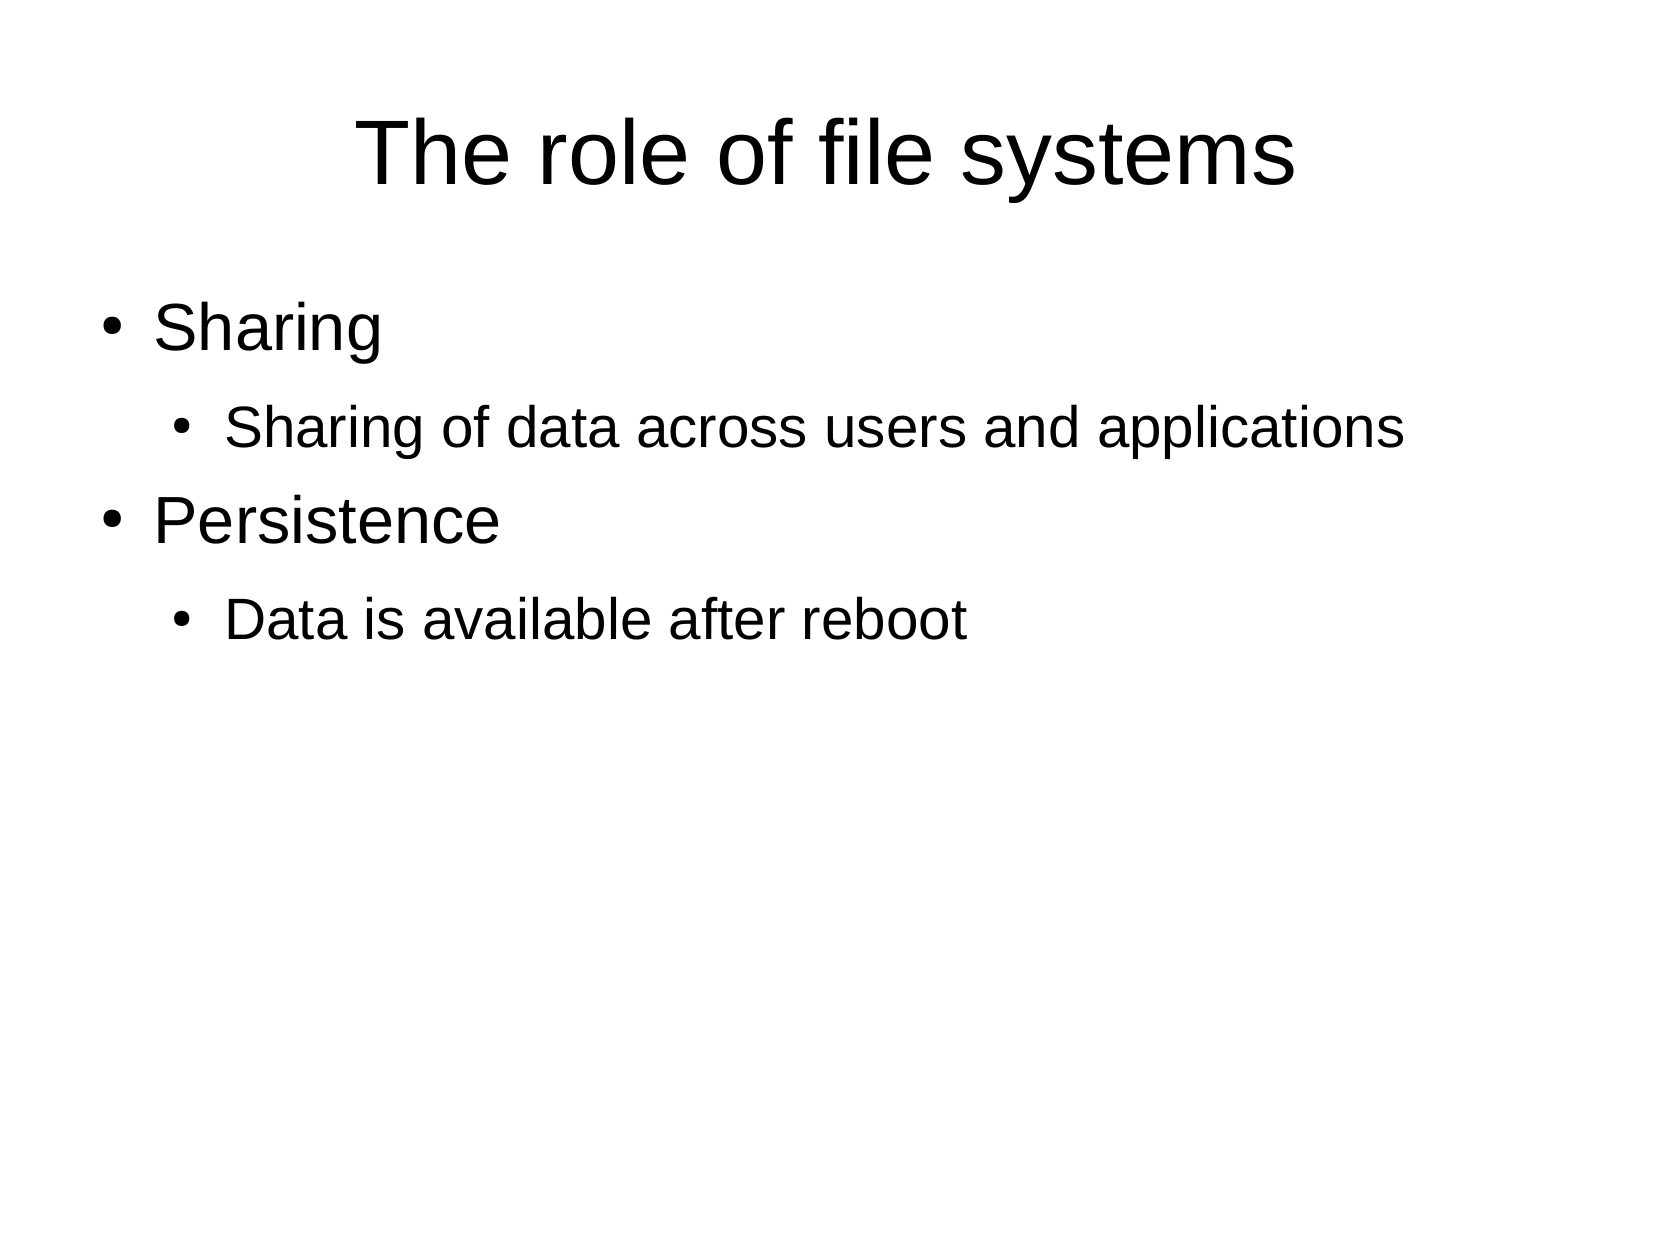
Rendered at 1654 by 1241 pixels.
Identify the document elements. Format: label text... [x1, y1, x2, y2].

title The role of file systems [82, 49, 1571, 257]
list Sharing Sharing of data across users and applications Persistence Data is available after reboot [82, 290, 1571, 1010]
